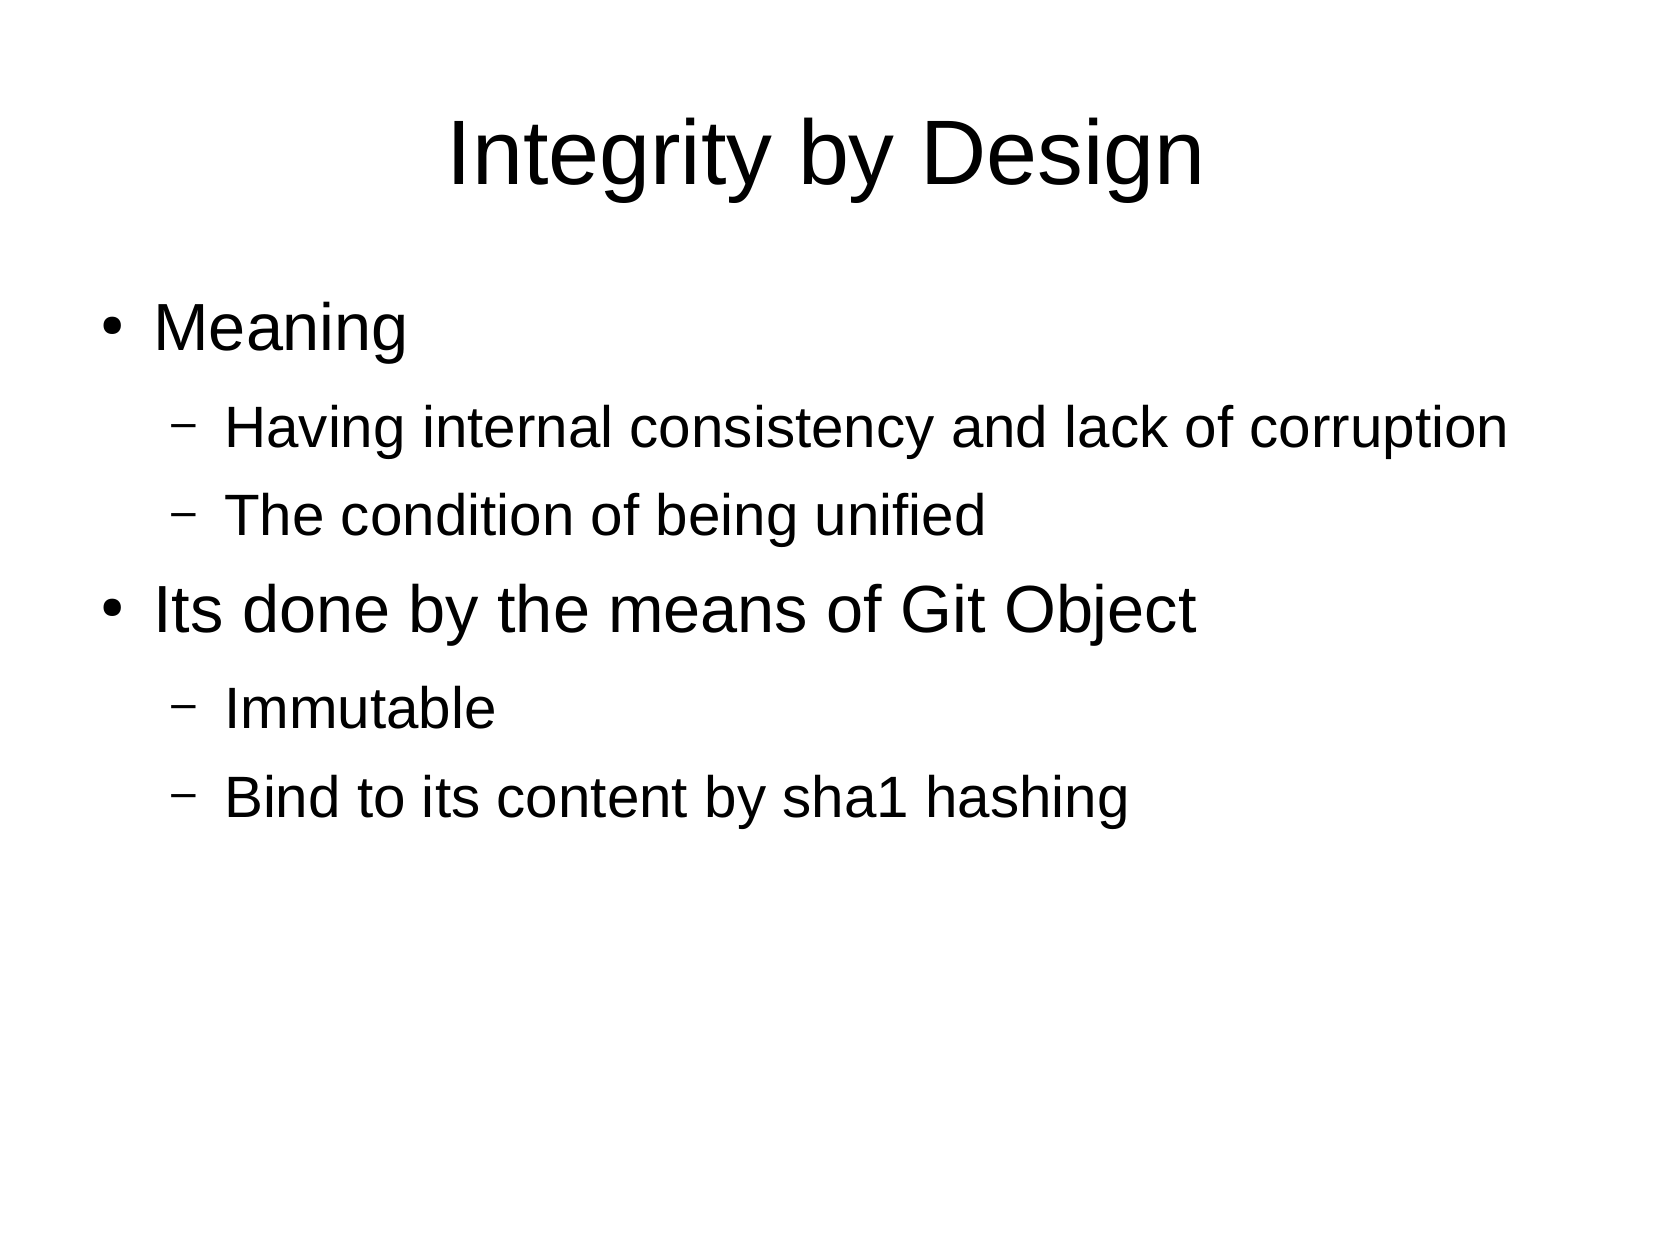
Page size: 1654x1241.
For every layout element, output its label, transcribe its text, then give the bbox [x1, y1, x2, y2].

title Integrity by Design [82, 49, 1571, 257]
list Meaning Having internal consistency and lack of corruption The condition of being unified Its done by the means of Git Object Immutable Bind to its content by sha1 hashing [82, 290, 1538, 1010]
